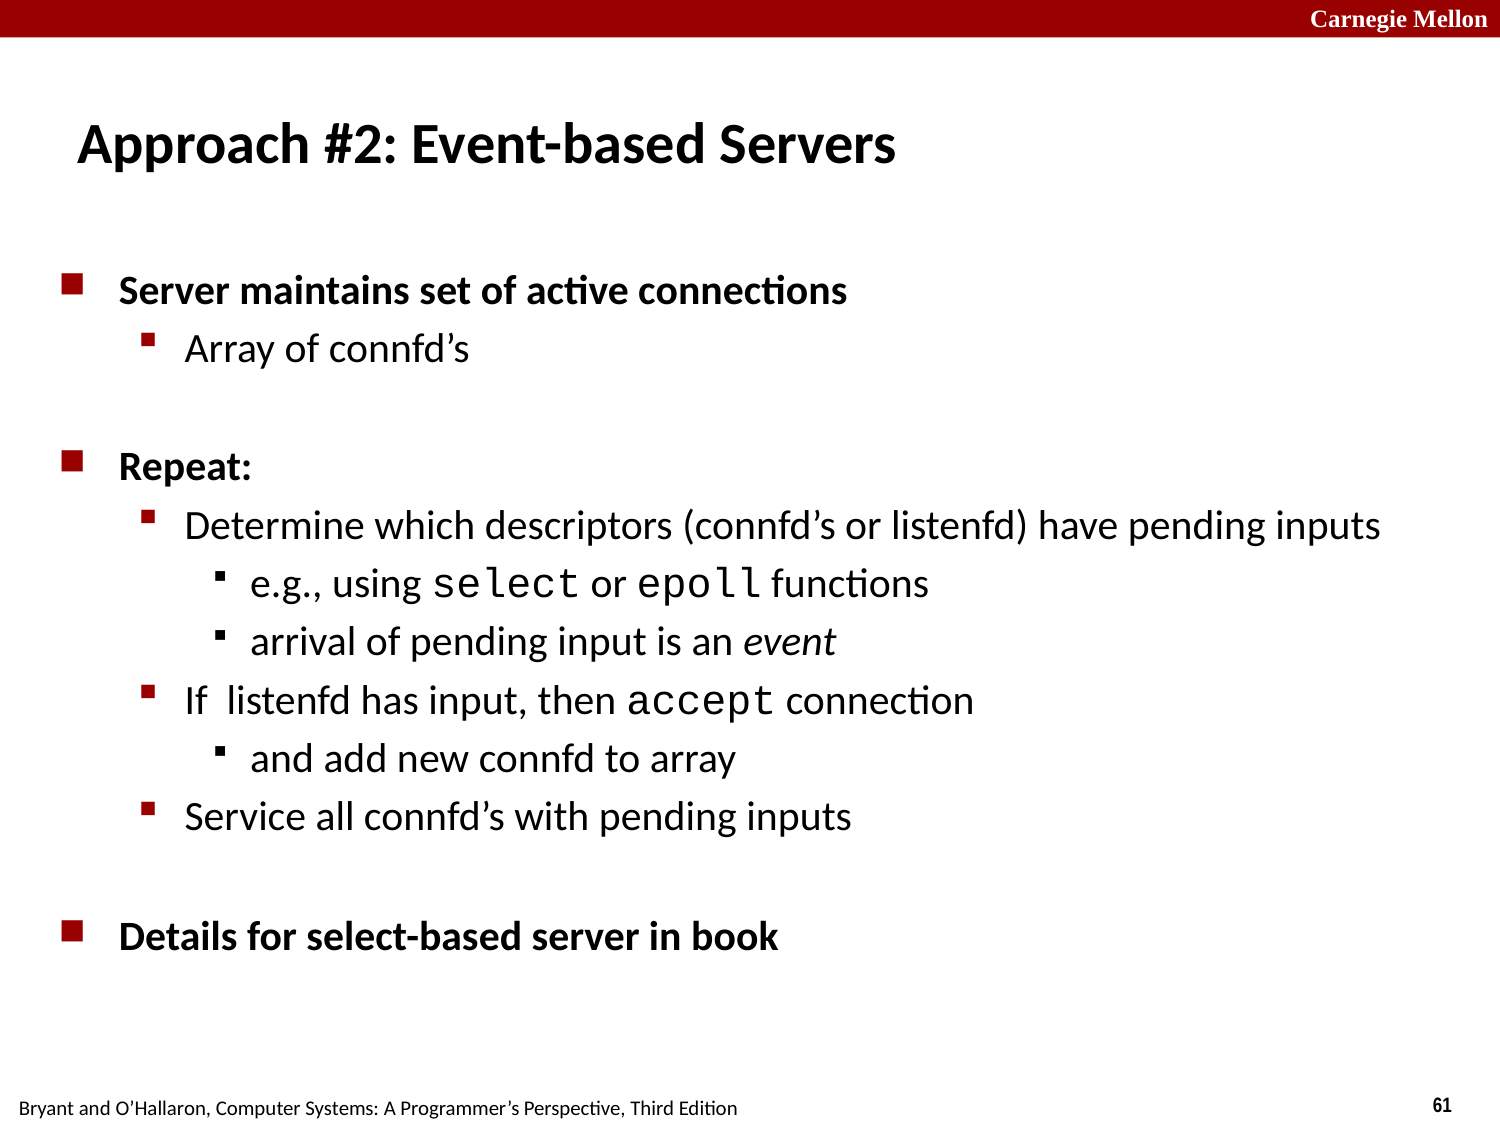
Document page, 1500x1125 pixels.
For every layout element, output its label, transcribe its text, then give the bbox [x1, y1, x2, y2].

list Server maintains set of active connections Array of connfd’s Repeat: Determine which descriptors (connfd’s or listenfd) have pending inputs e.g., using select or epoll functions arrival of pending input is an event If listenfd has input, then accept connection and add new connfd to array Service all connfd’s with pending inputs Details for select-based server in book [47, 254, 1411, 1024]
title Approach #2: Event-based Servers [62, 93, 1337, 188]
